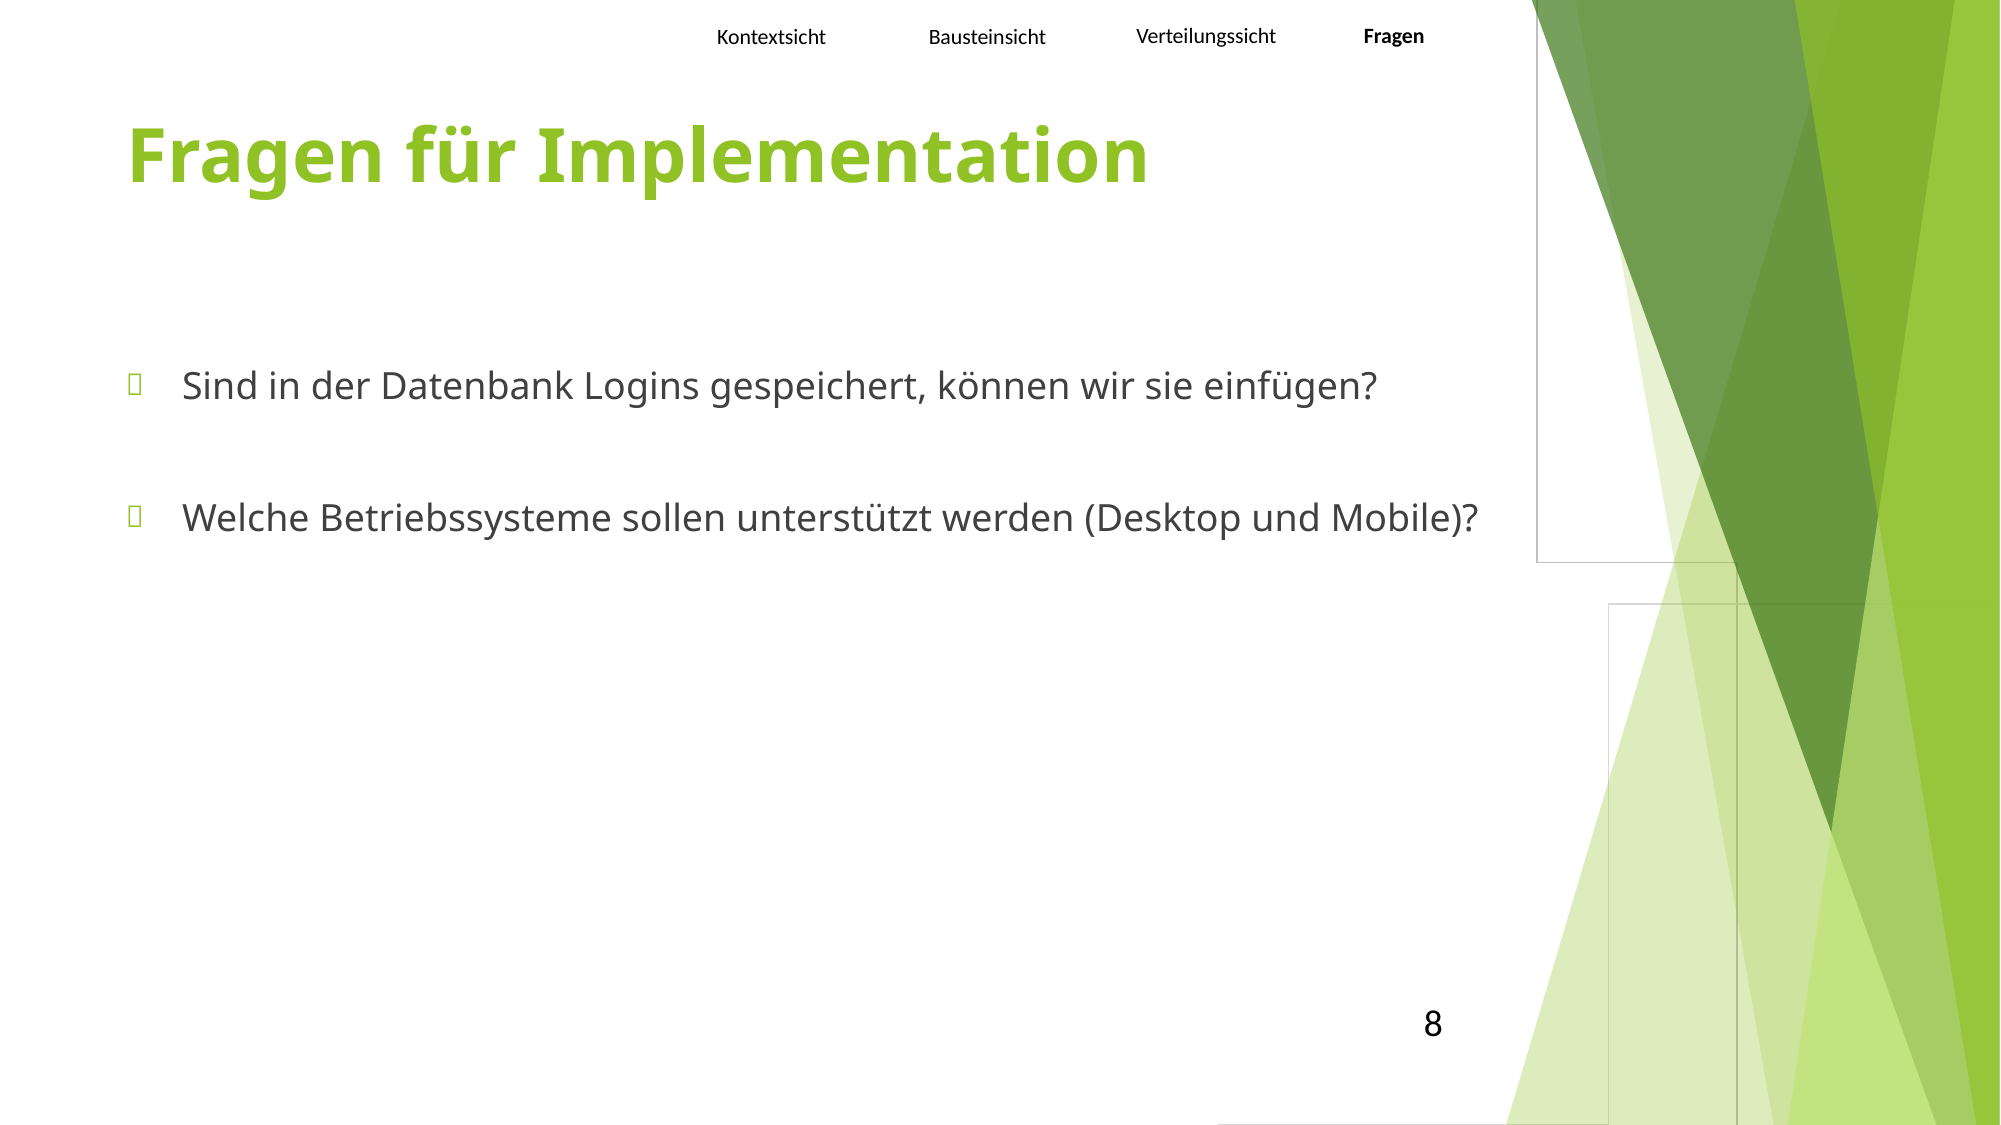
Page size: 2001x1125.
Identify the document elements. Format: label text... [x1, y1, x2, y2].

text_box Bausteinsicht [914, 14, 1121, 56]
slide_number <Nummer> [1409, 991, 1522, 1051]
text_box Fragen [1349, 14, 1577, 56]
text_box Kontextsicht [702, 15, 931, 57]
list Sind in der Datenbank Logins gespeichert, können wir sie einfügen? Welche Betriebssysteme sollen unterstützt werden (Desktop und Mobile)? [111, 354, 1522, 992]
title Fragen für Implementation [111, 99, 1522, 317]
text_box Verteilungssicht [1121, 14, 1349, 56]
